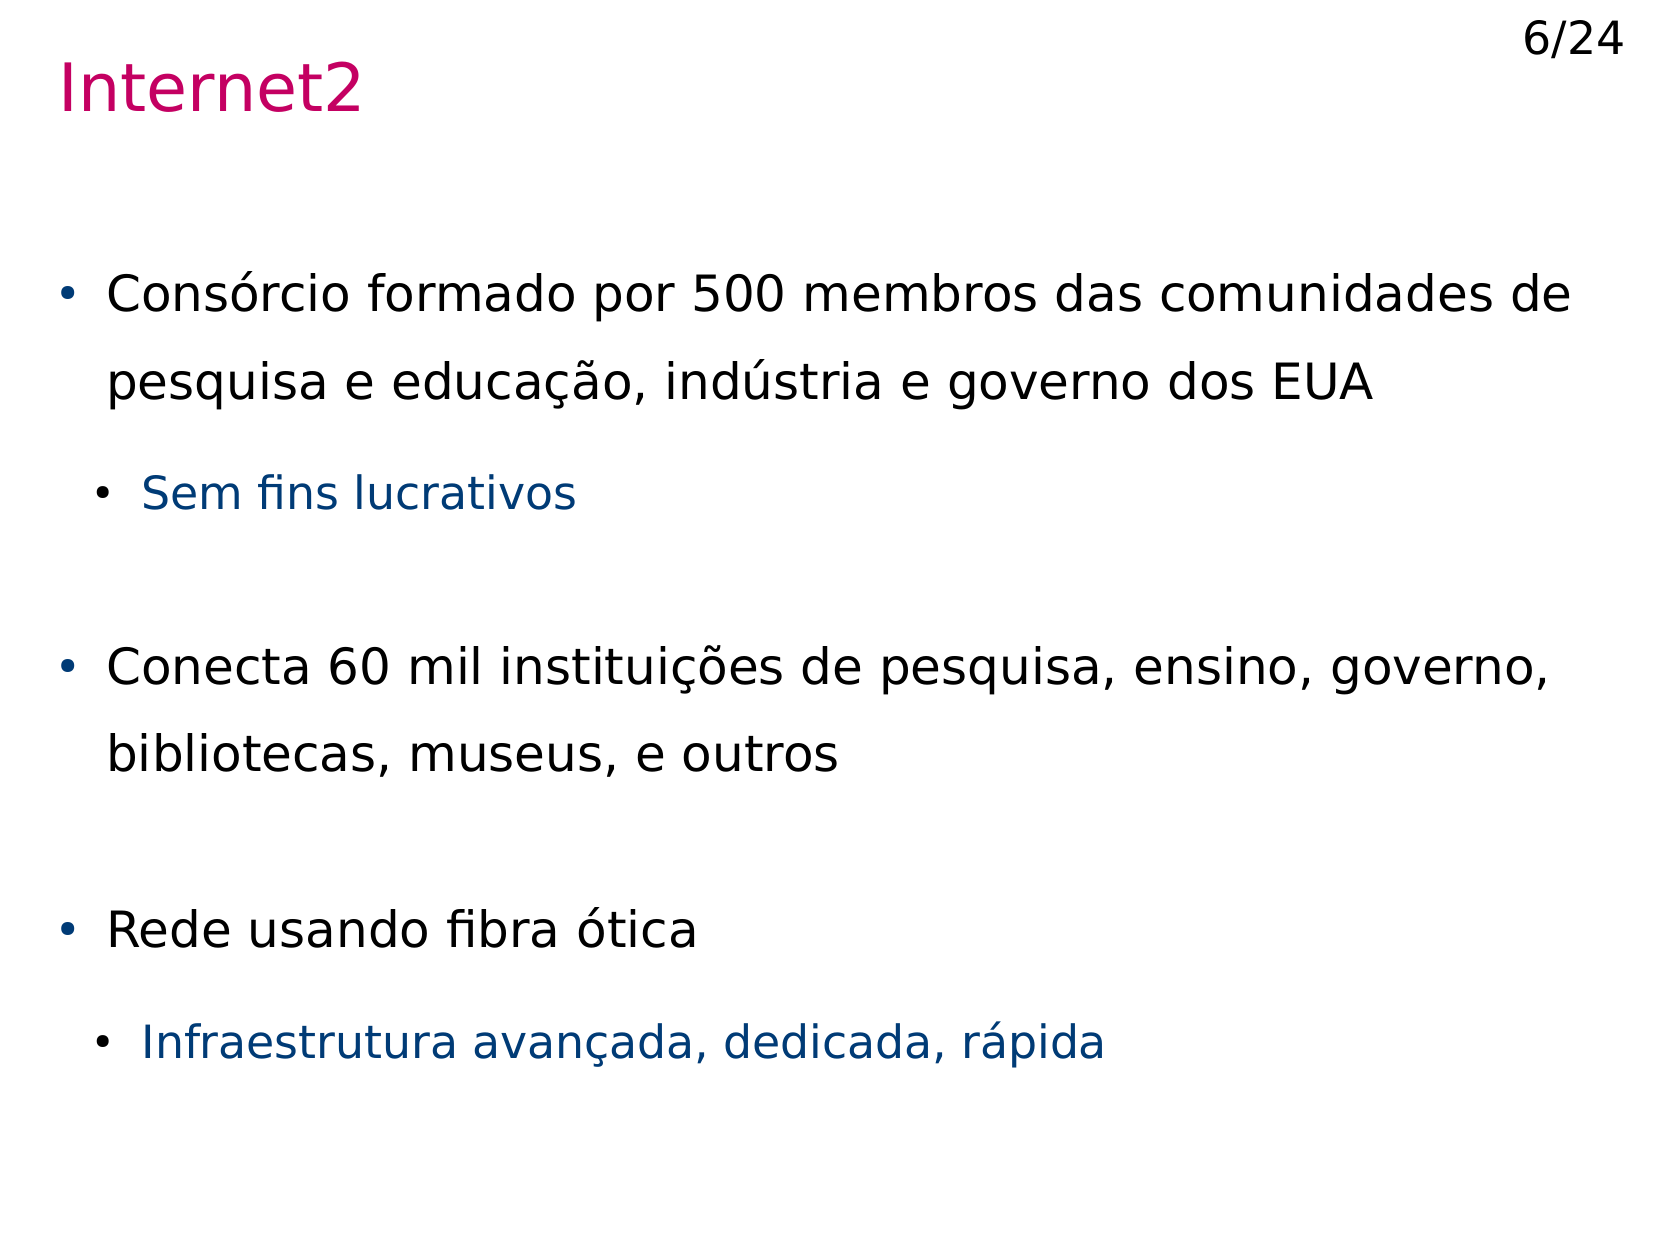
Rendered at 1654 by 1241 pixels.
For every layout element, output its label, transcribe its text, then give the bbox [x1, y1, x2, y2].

list Consórcio formado por 500 membros das comunidades de pesquisa e educação, indústria e governo dos EUA Sem fins lucrativos Conecta 60 mil instituições de pesquisa, ensino, governo, bibliotecas, museus, e outros Rede usando fibra ótica Infraestrutura avançada, dedicada, rápida [59, 236, 1625, 1211]
title Internet2 [59, 29, 1625, 148]
